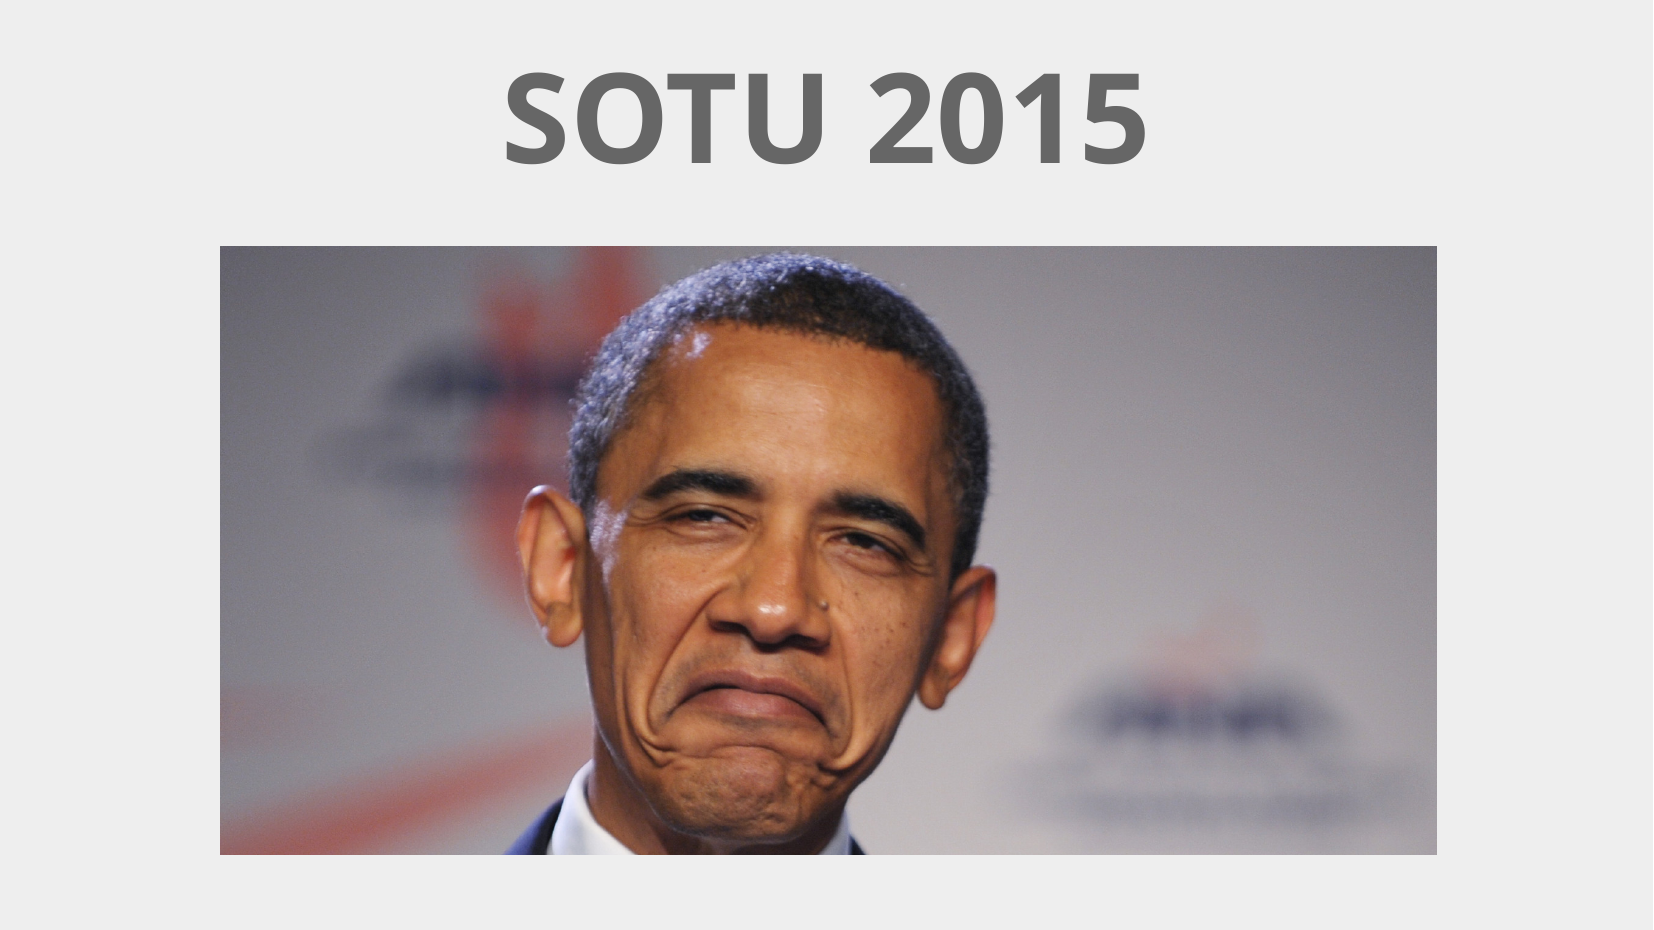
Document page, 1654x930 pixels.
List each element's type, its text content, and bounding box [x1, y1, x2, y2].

picture [220, 246, 1437, 856]
title SOTU 2015 [82, 36, 1571, 193]
